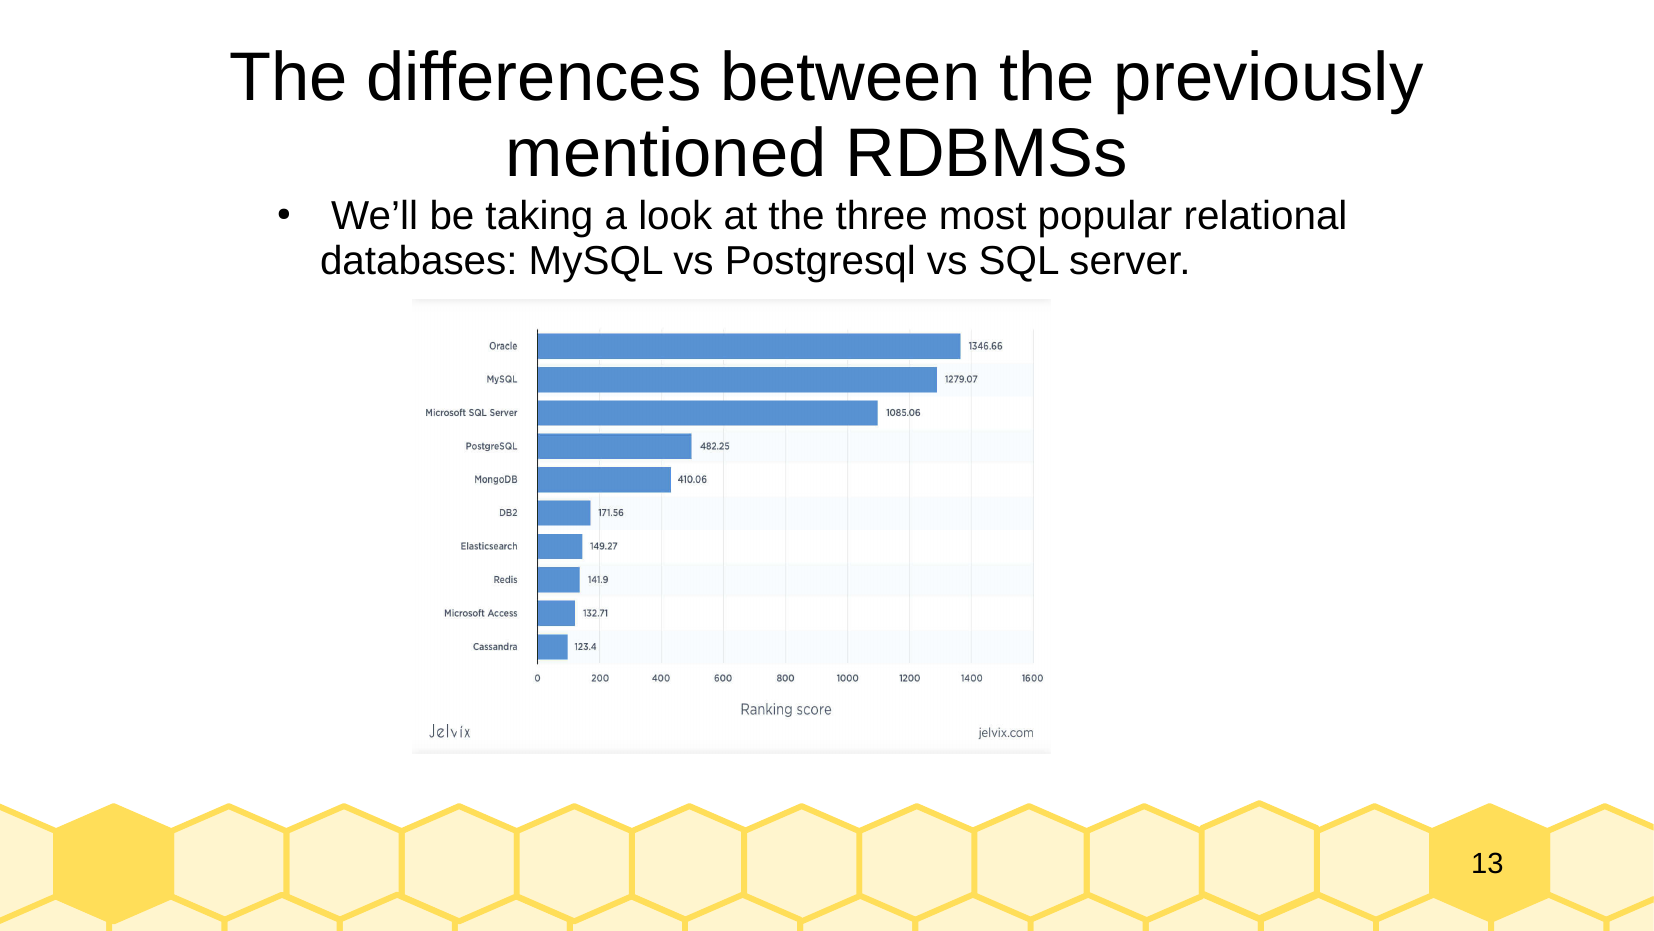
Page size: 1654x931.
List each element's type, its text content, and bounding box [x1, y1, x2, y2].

picture [412, 299, 1051, 754]
title The differences between the previously mentioned RDBMSs [82, 37, 1571, 193]
list We’ll be taking a look at the three most popular relational databases: MySQL vs Postgresql vs SQL server. [262, 192, 1388, 313]
